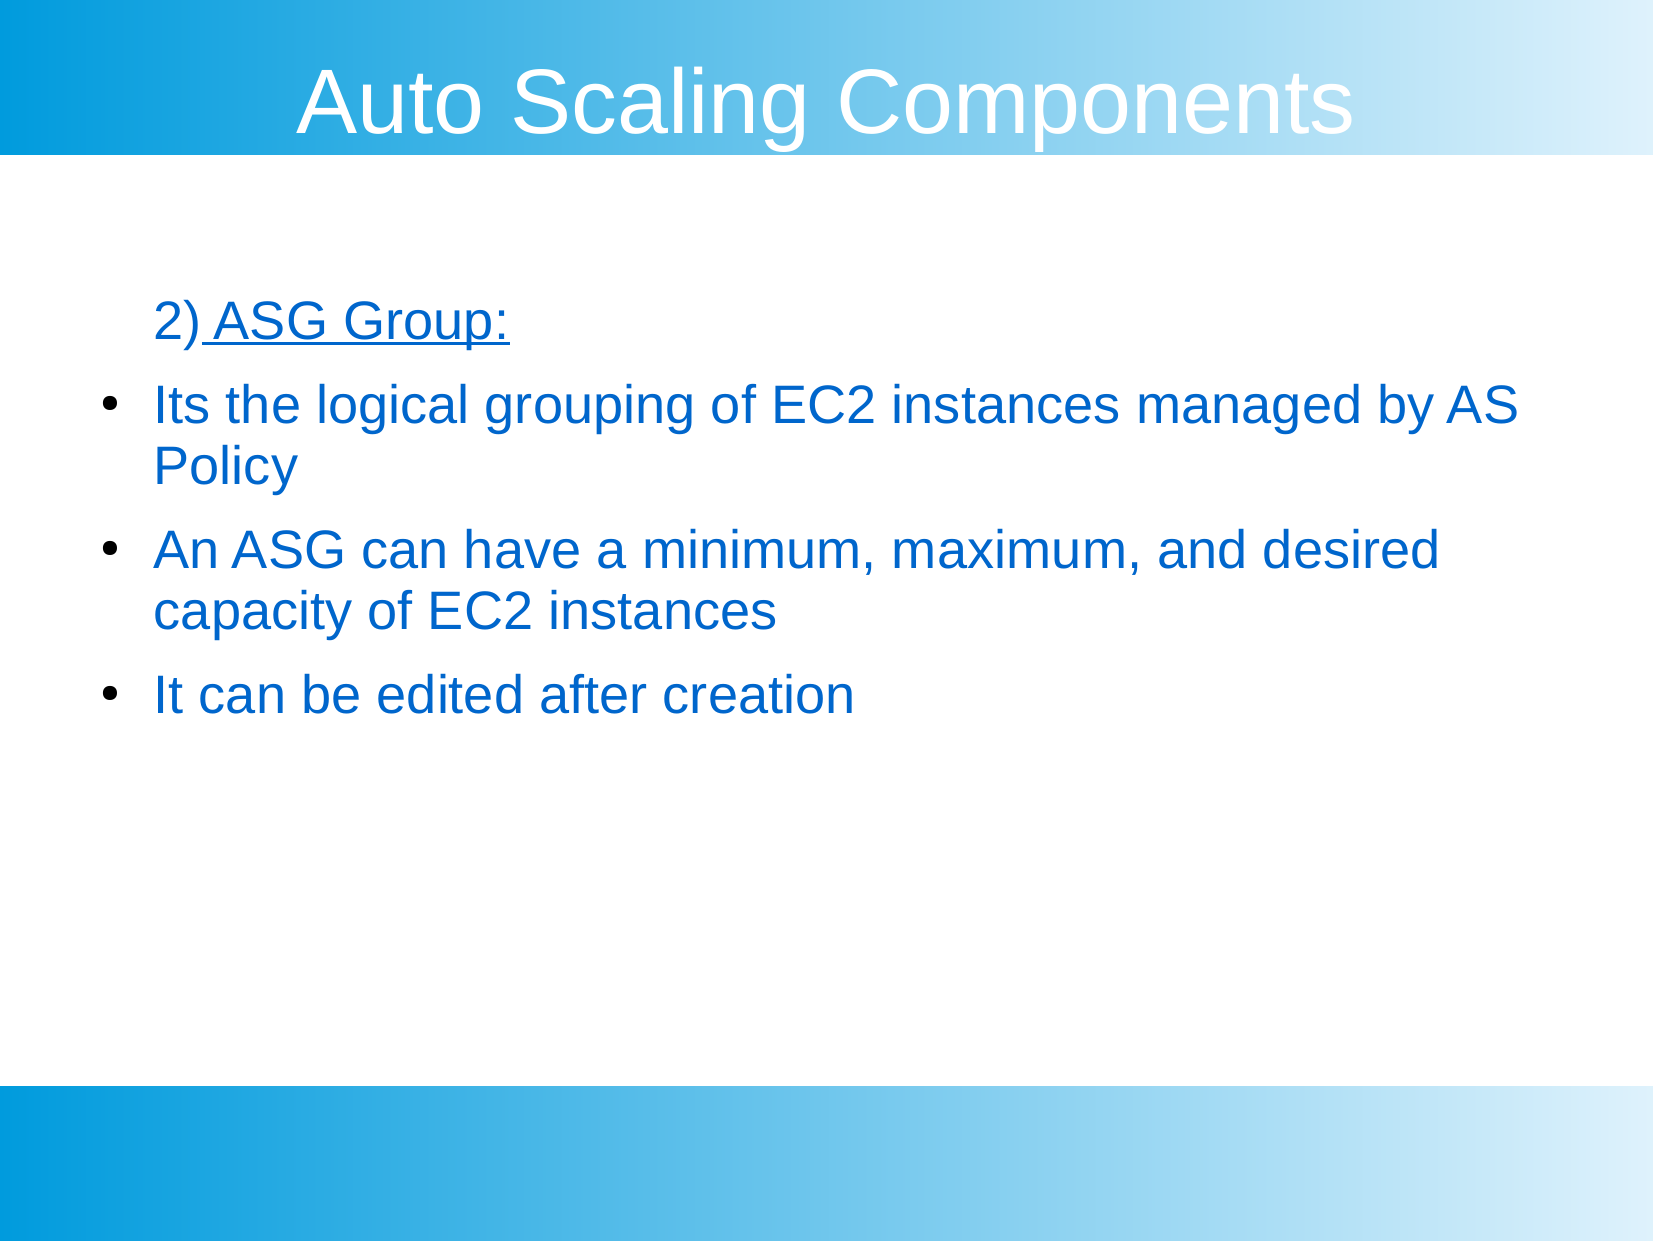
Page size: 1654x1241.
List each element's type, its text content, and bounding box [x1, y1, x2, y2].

title Auto Scaling Components [82, 49, 1571, 155]
list 2) ASG Group: Its the logical grouping of EC2 instances managed by AS Policy An ASG can have a minimum, maximum, and desired capacity of EC2 instances It can be edited after creation [82, 290, 1571, 1010]
